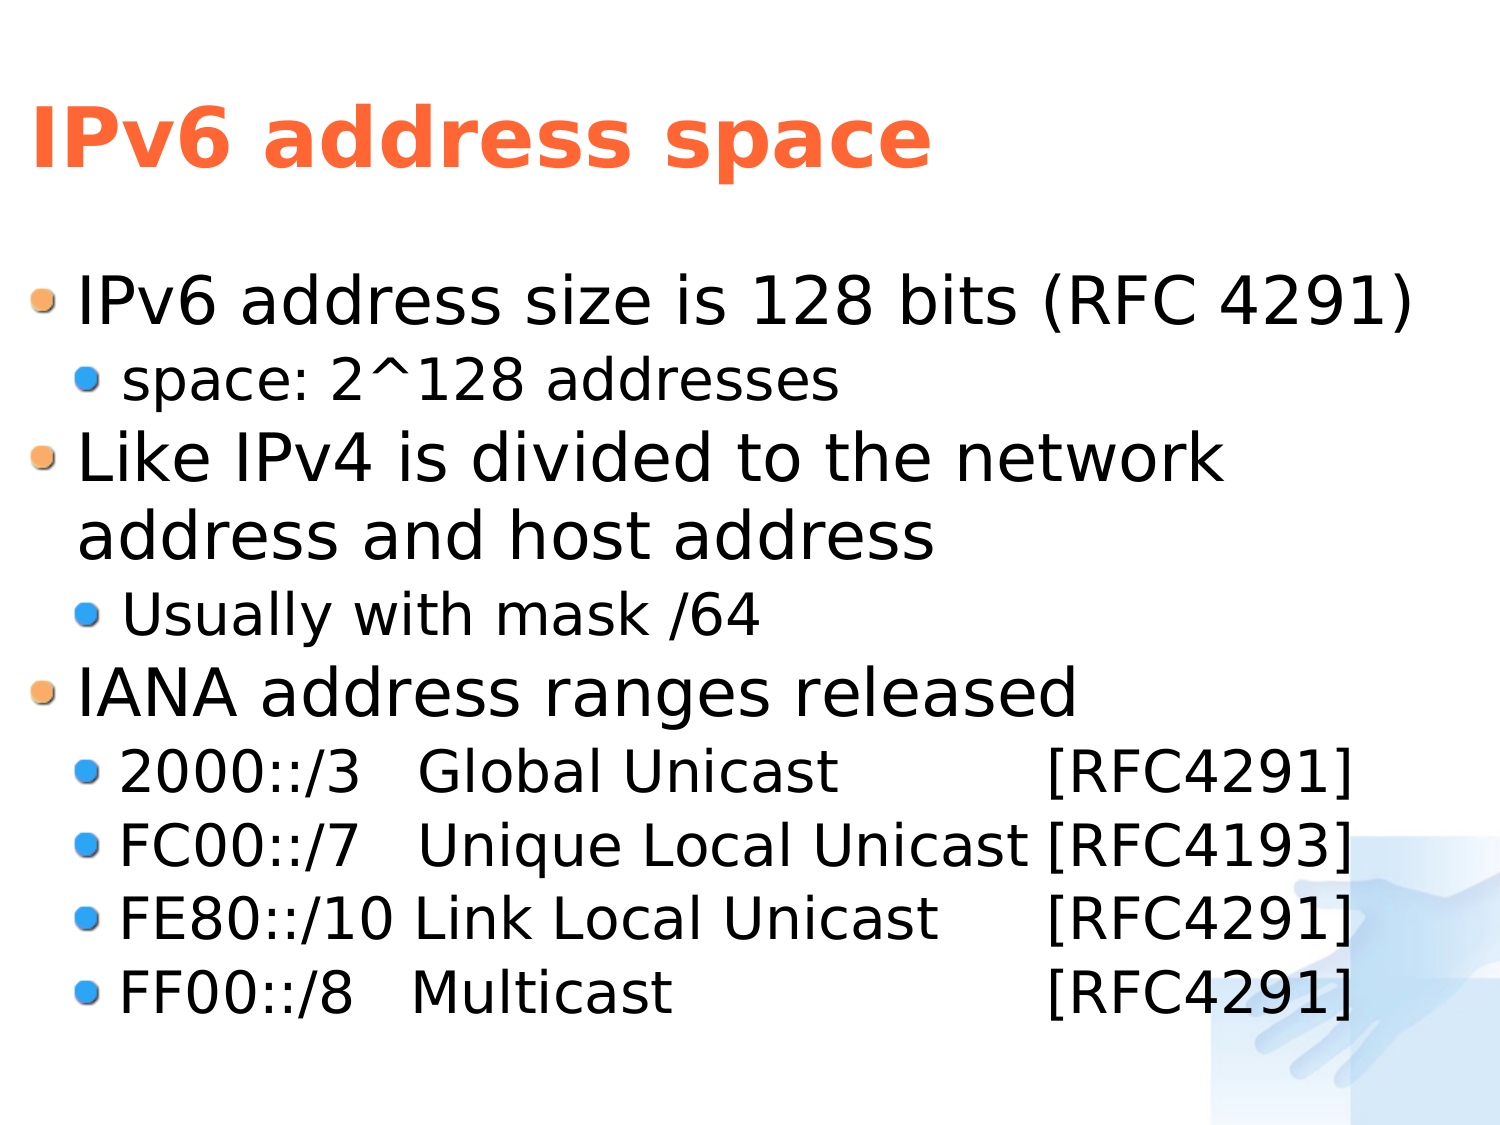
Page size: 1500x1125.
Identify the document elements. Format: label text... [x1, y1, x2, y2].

title IPv6 address space [29, 21, 1477, 257]
list IPv6 address size is 128 bits (RFC 4291) space: 2^128 addresses Like IPv4 is divided to the network address and host address Usually with mask /64 IANA address ranges released 2000::/3 Global Unicast [RFC4291] FC00::/7 Unique Local Unicast [RFC4193] FE80::/10 Link Local Unicast [RFC4291] FF00::/8 Multicast [RFC4291] [29, 262, 1477, 1093]
picture [0, 0, 1500, 1125]
